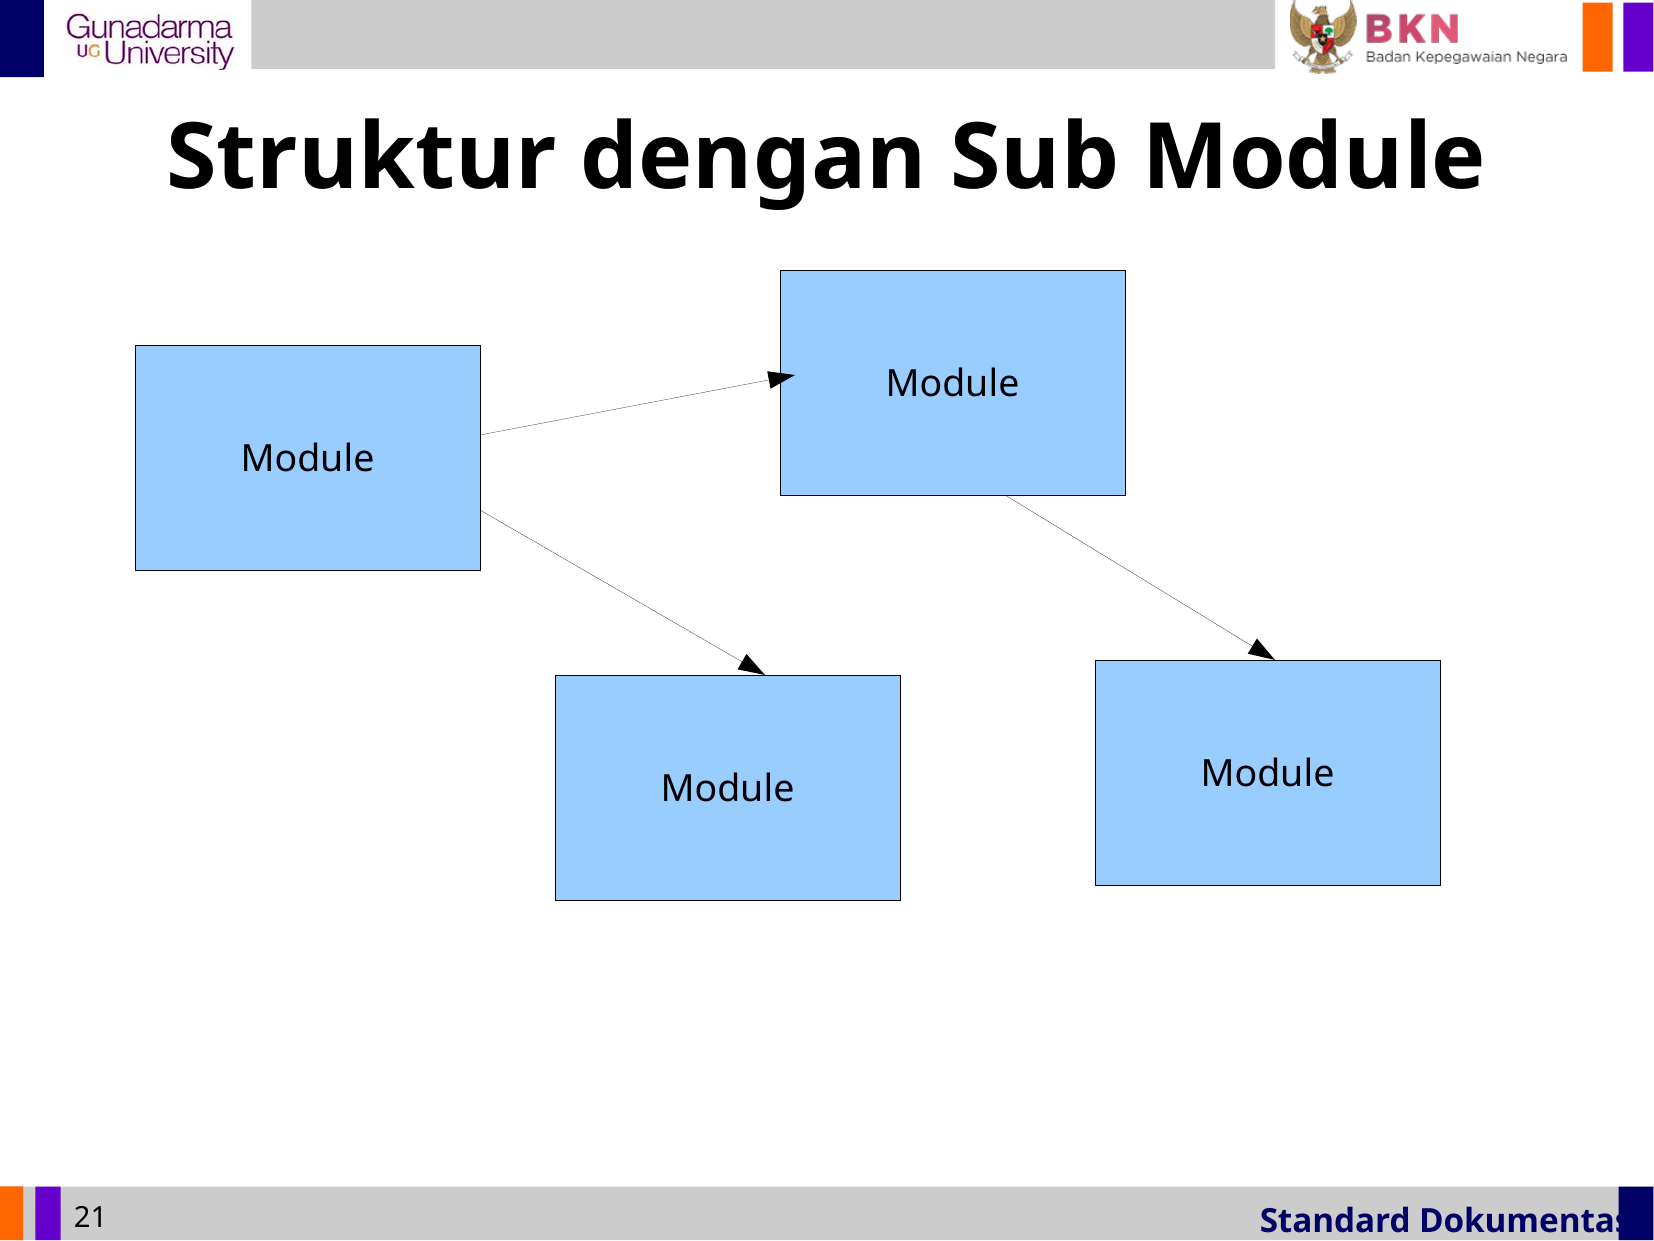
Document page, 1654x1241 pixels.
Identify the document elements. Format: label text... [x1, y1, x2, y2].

text_box Module [780, 270, 1126, 496]
title Struktur dengan Sub Module [82, 49, 1571, 257]
text_box Module [1095, 660, 1441, 886]
picture [65, 0, 235, 70]
text_box Module [555, 675, 901, 901]
text_box Module [135, 345, 481, 571]
picture [1290, 0, 1567, 49]
